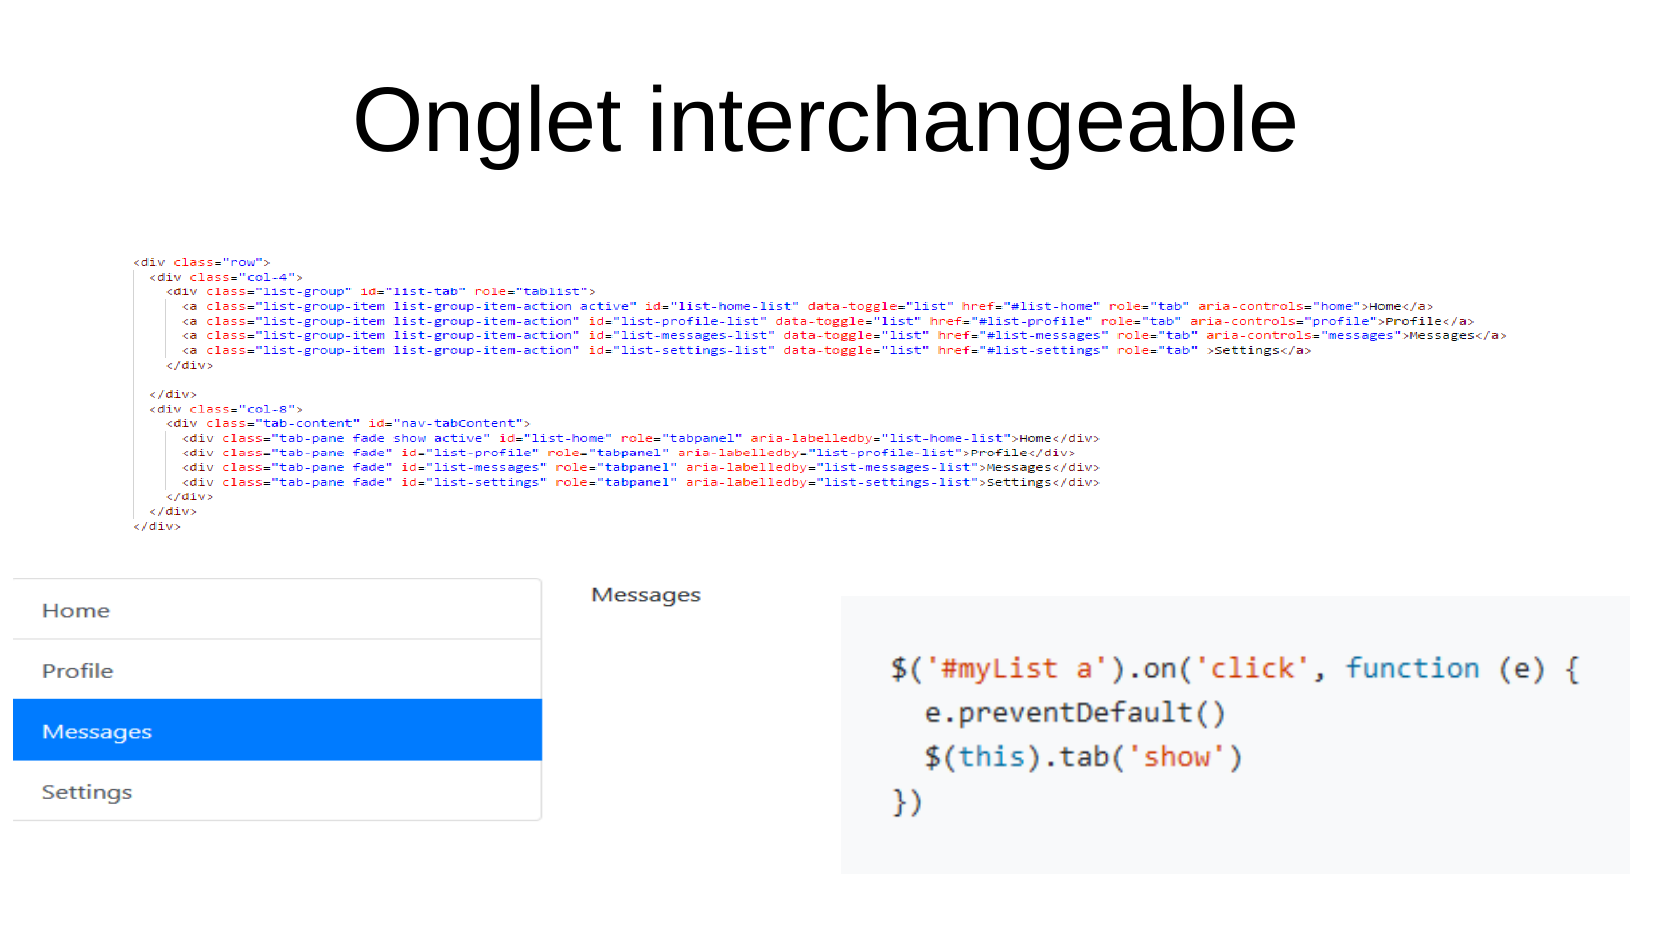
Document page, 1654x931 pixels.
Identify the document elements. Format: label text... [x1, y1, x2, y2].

picture [13, 578, 792, 915]
title Onglet interchangeable [82, 37, 1571, 193]
picture [841, 596, 1630, 875]
picture [129, 247, 1536, 536]
